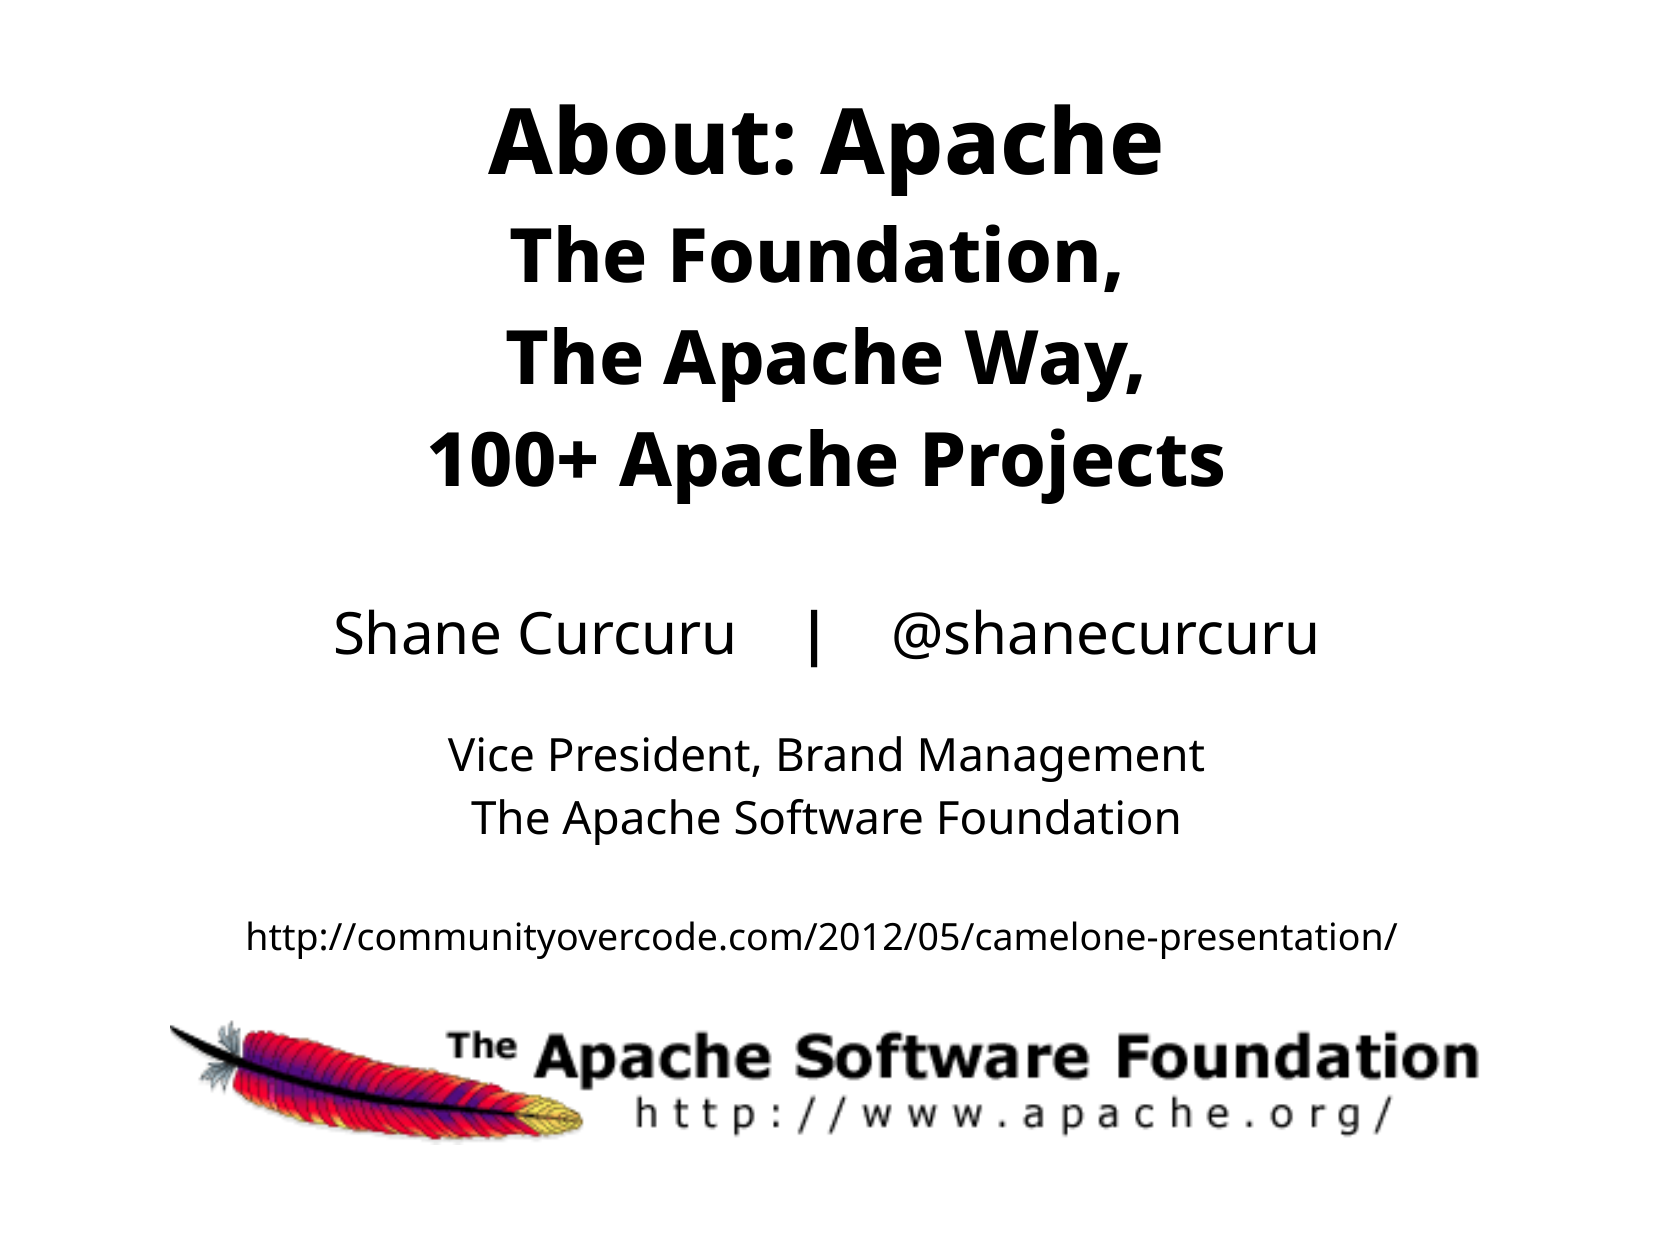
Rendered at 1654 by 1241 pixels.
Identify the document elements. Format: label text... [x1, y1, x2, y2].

title About: Apache The Foundation, The Apache Way, 100+ Apache Projects [82, 77, 1571, 509]
text_box Shane Curcuru | @shanecurcuru Vice President, Brand Management The Apache Software Foundation http://communityovercode.com/2012/05/camelone-presentation/ [144, 585, 1510, 969]
picture [170, 1019, 1484, 1145]
